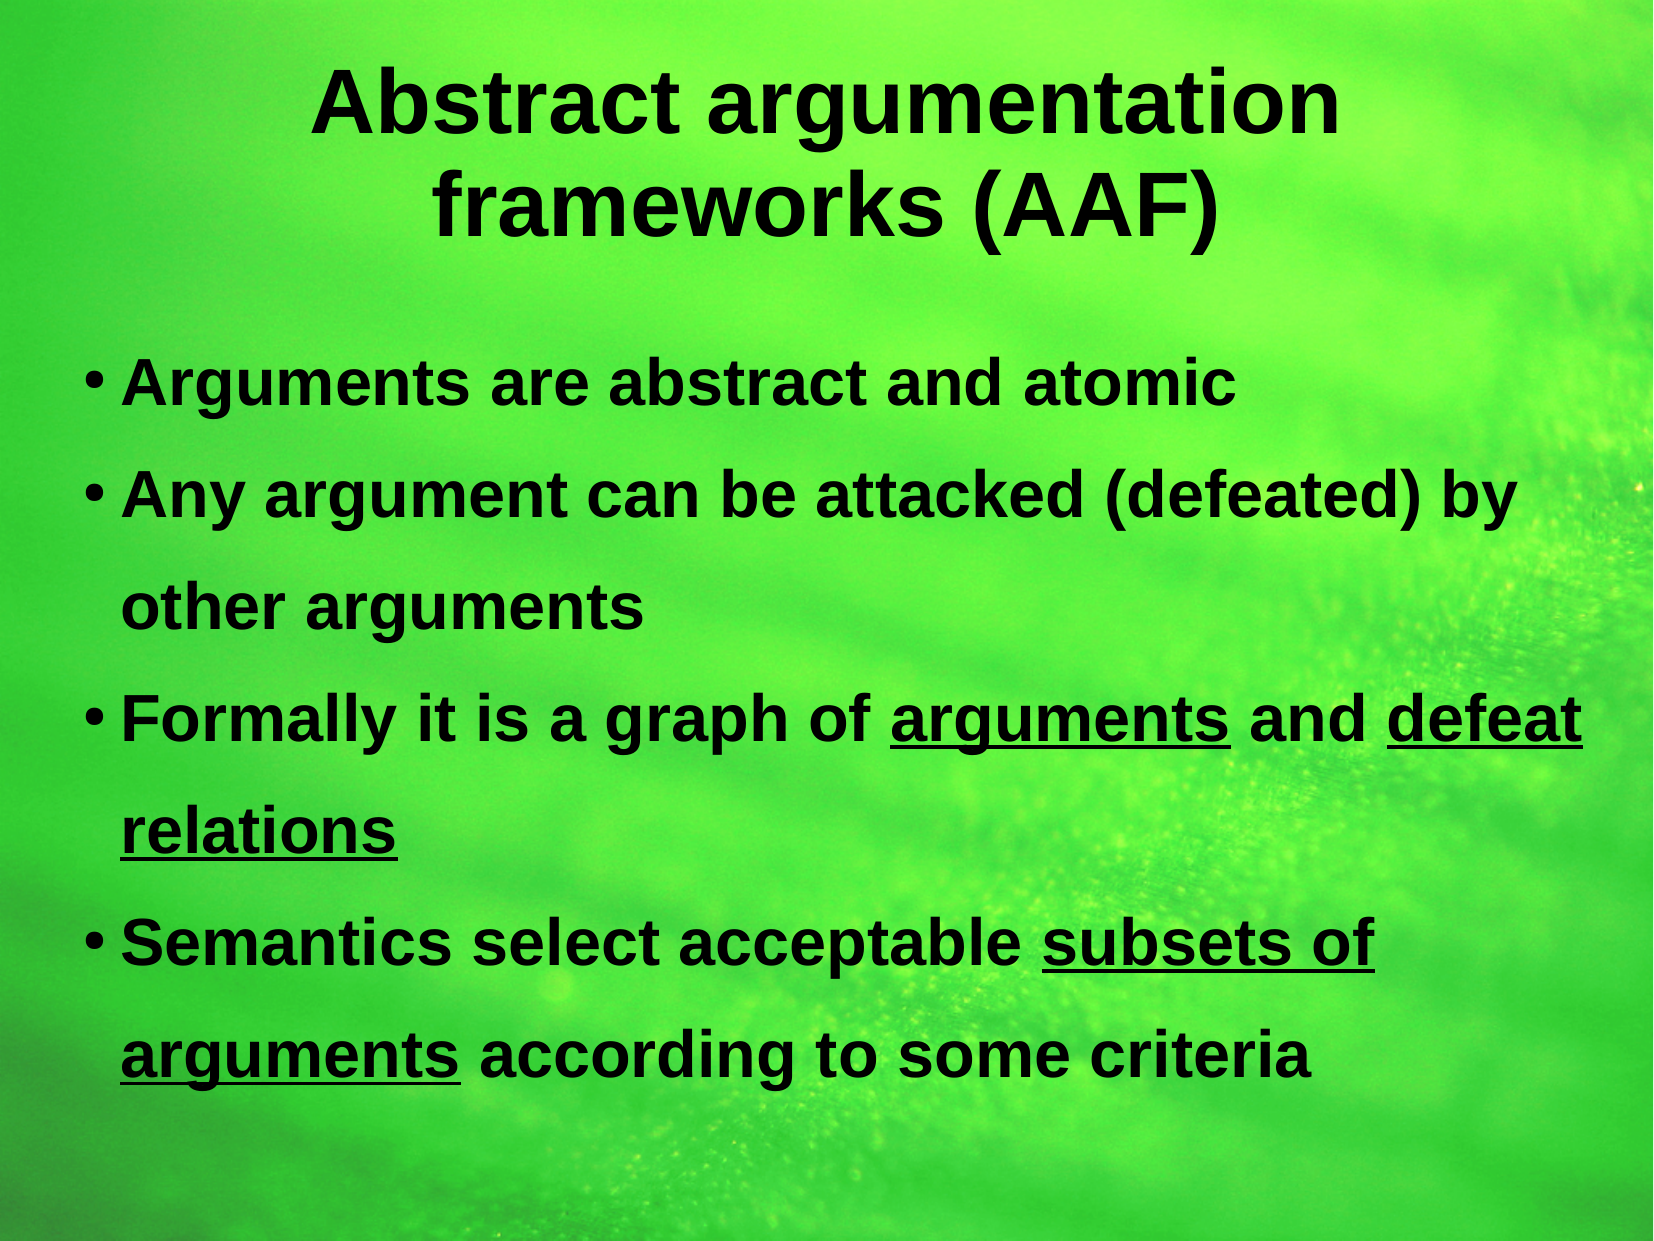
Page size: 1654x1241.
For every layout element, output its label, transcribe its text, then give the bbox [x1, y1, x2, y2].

picture [0, 0, 1654, 1241]
subtitle Arguments are abstract and atomic Any argument can be attacked (defeated) by other arguments Formally it is a graph of arguments and defeat relations Semantics select acceptable subsets of arguments according to some criteria [82, 290, 1651, 1109]
title Abstract argumentation frameworks (AAF) [82, 49, 1571, 257]
